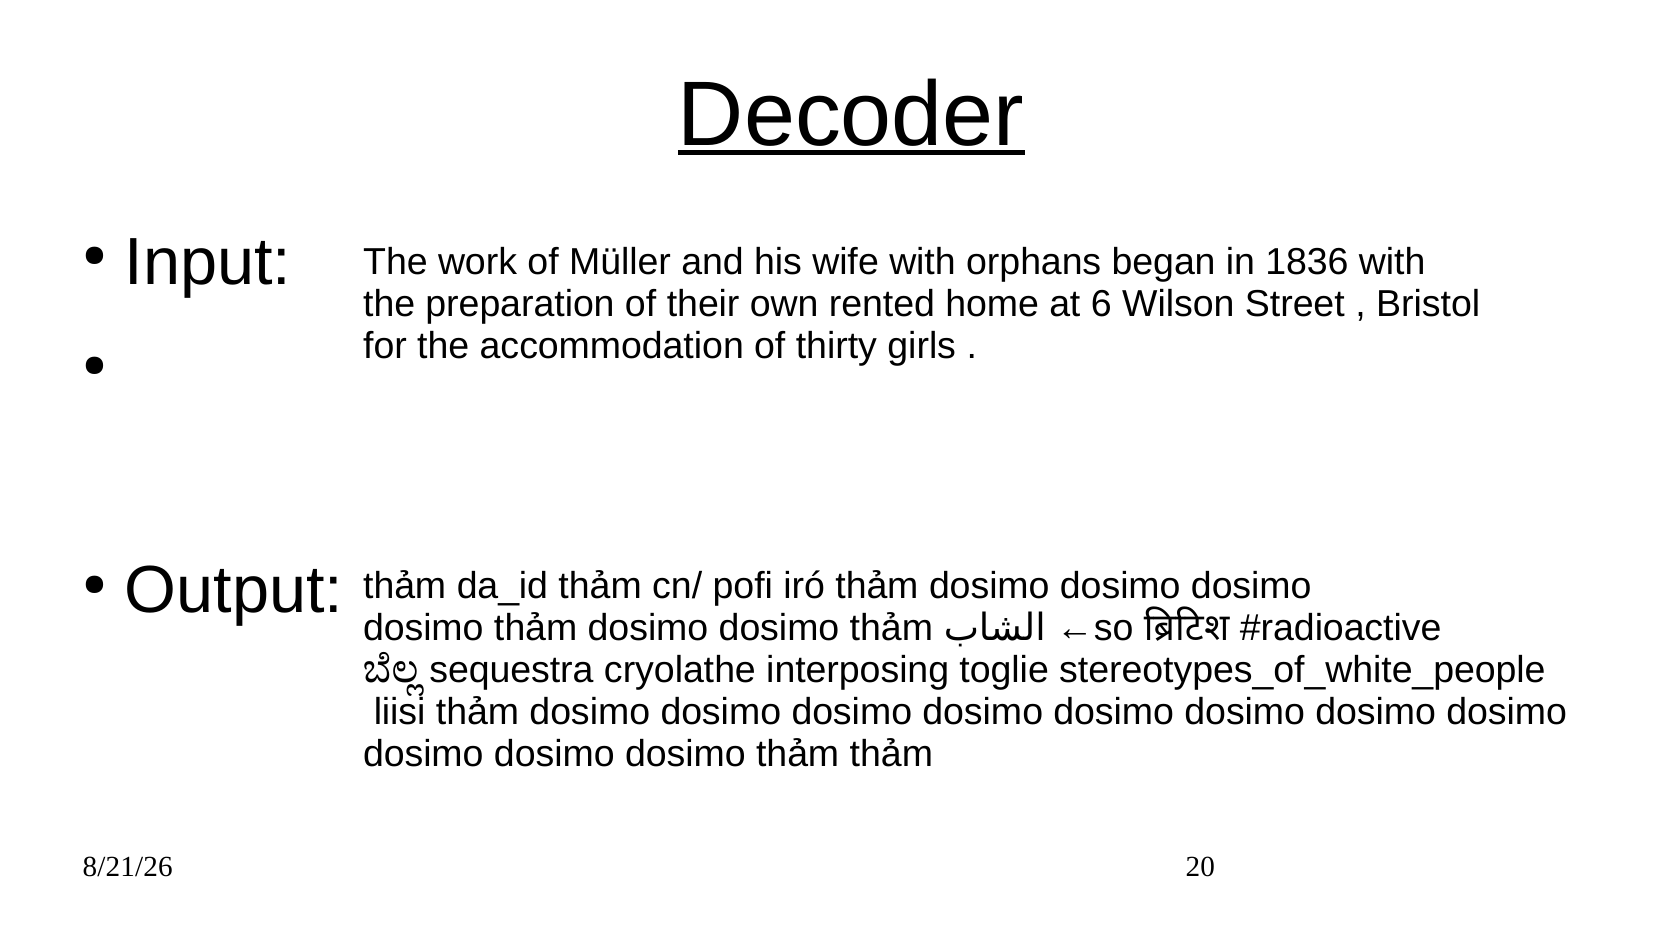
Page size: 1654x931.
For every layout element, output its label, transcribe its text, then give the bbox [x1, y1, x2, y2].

list Input: Output: [82, 217, 1571, 758]
text_box Decoder [663, 54, 1007, 177]
text_box [82, 847, 468, 912]
text_box The work of Müller and his wife with orphans began in 1836 with the preparation of their own rented home at 6 Wilson Street , Bristol for the accommodation of thirty girls . [348, 232, 1420, 422]
text_box [1185, 847, 1571, 912]
text_box thảm da_id thảm cn/ pofi iró thảm dosimo dosimo dosimo dosimo thảm dosimo dosimo thảm الشاب ←so ब्रिटिश #radioactive ಬೆಲ್ಲ sequestra cryolathe interposing toglie stereotypes_of_white_people liisi thảm dosimo dosimo dosimo dosimo dosimo dosimo dosimo dosimo dosimo dosimo dosimo thảm thảm [348, 557, 1507, 848]
